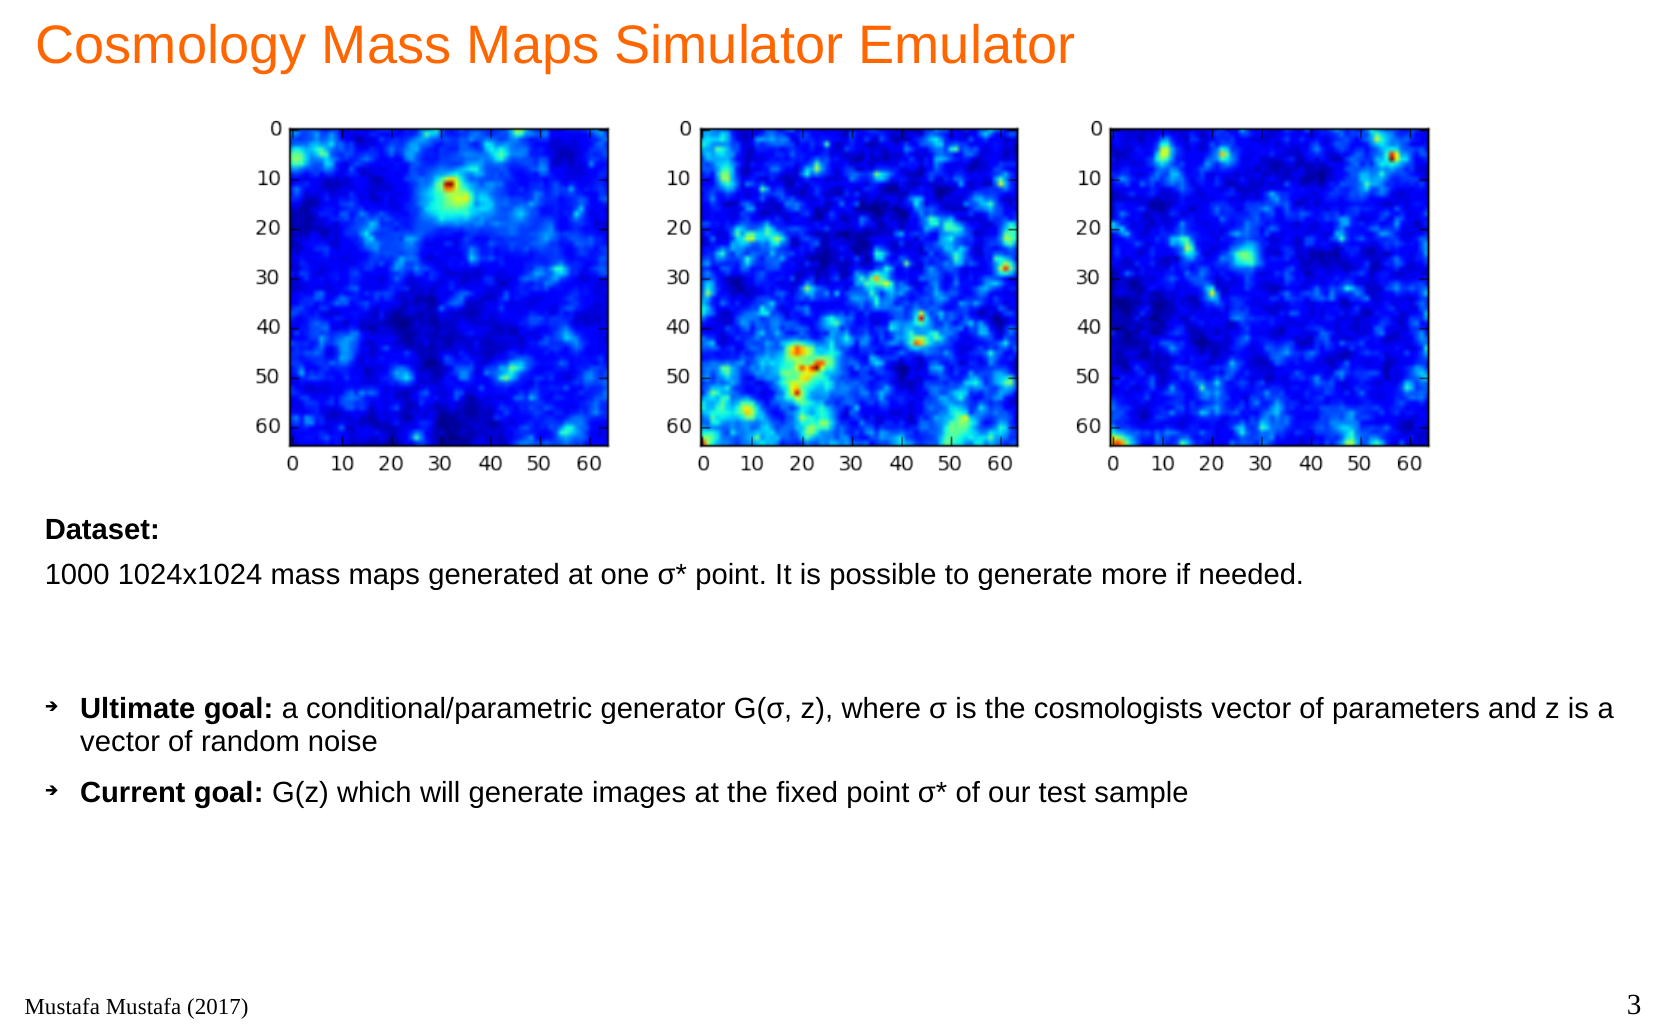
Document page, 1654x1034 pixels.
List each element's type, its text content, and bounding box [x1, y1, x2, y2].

picture [240, 107, 1440, 483]
title Cosmology Mass Maps Simulator Emulator [35, 14, 1636, 76]
text_box Dataset: 1000 1024x1024 mass maps generated at one σ* point. It is possible to generate more if needed. Ultimate goal: a conditional/parametric generator G(σ, z), where σ is the cosmologists vector of parameters and z is a vector of random noise Current goal: G(z) which will generate images at the fixed point σ* of our test sample [30, 505, 1636, 825]
